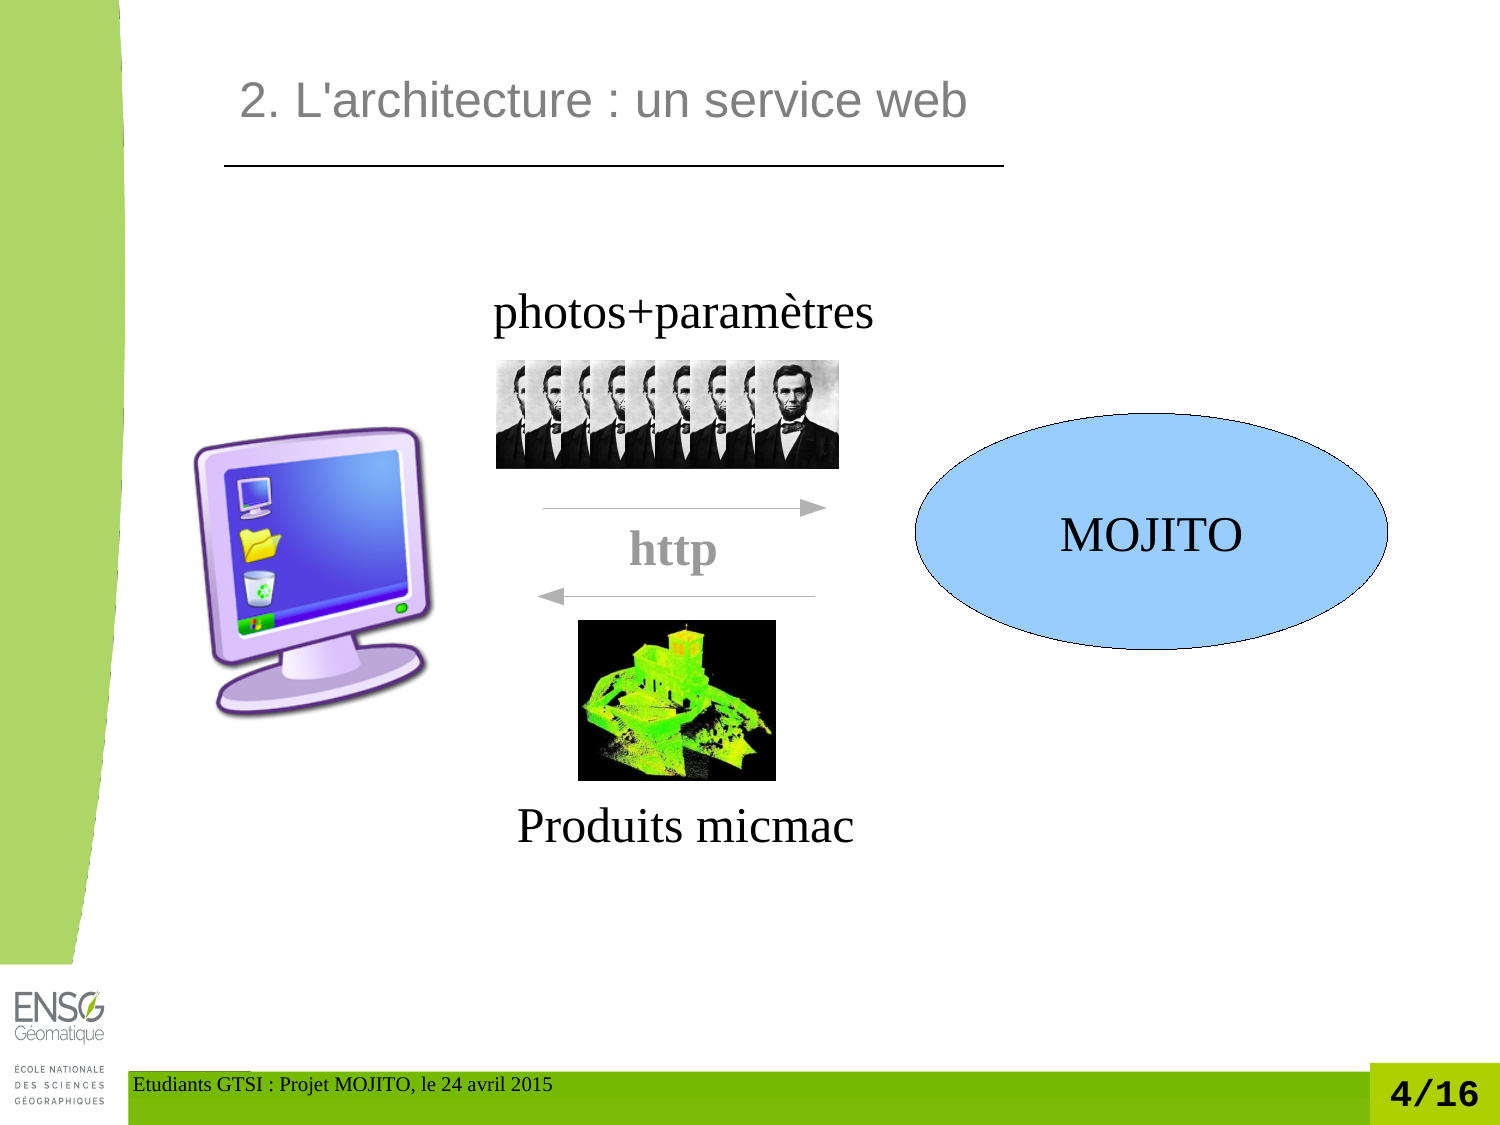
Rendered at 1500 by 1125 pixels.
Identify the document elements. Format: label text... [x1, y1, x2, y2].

picture [0, 0, 1500, 1125]
text_box Produits micmac [502, 785, 870, 861]
text_box http [614, 507, 733, 583]
title 2. L'architecture : un service web [224, 28, 1312, 167]
text_box MOJITO [915, 413, 1388, 650]
text_box photos+paramètres [478, 271, 890, 347]
